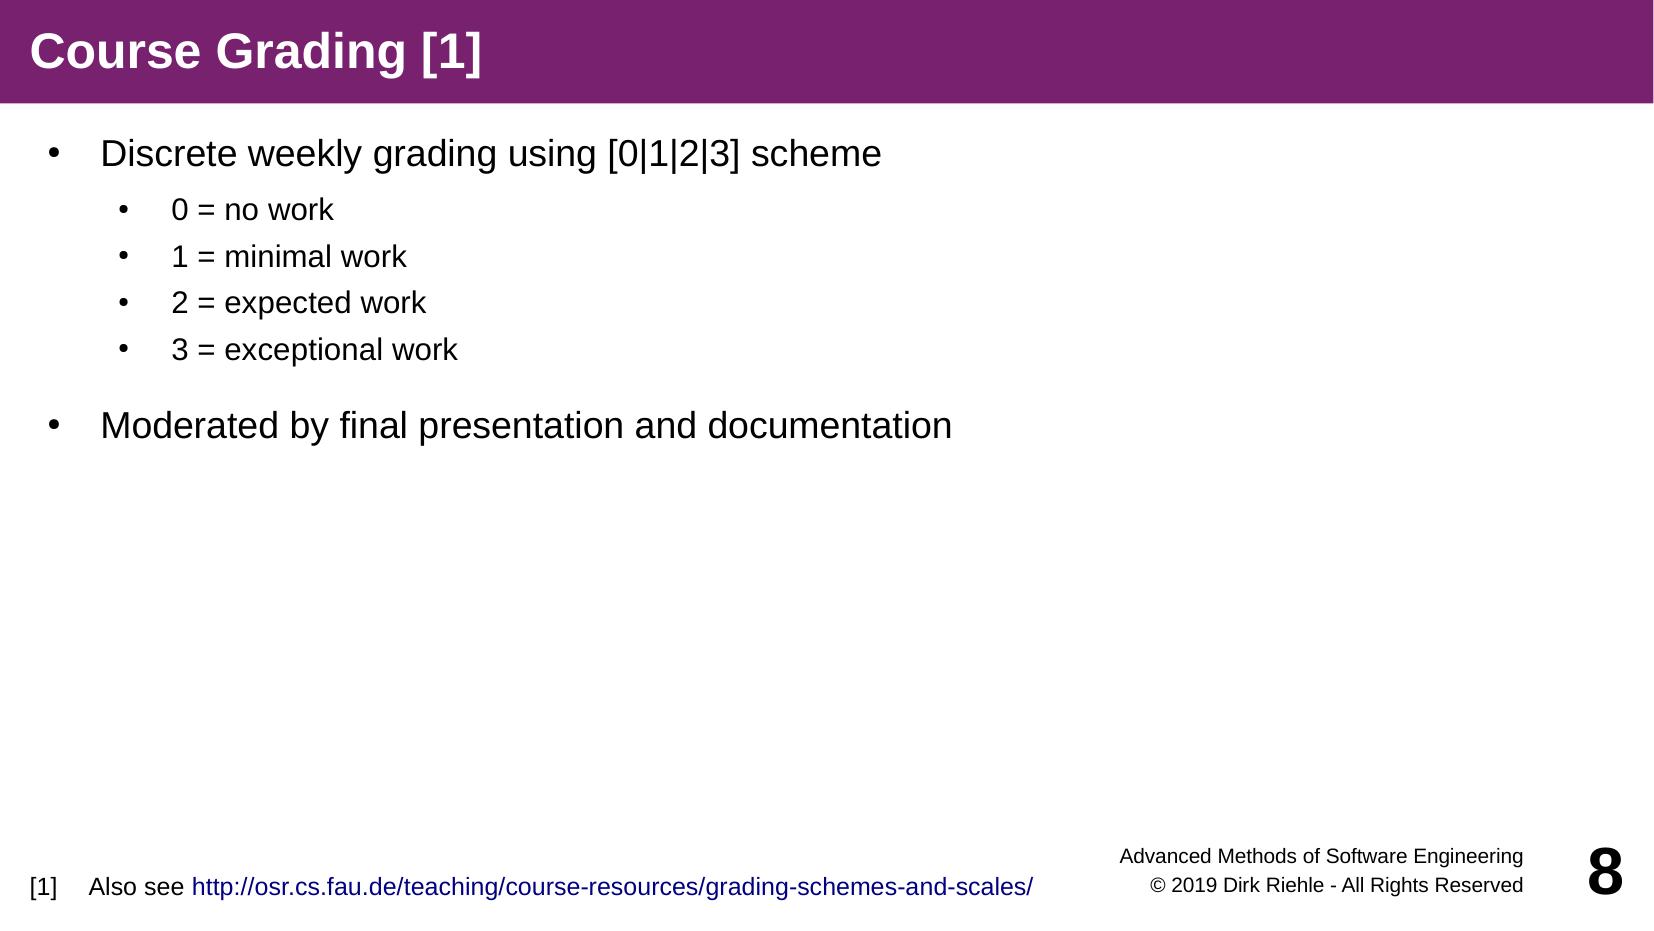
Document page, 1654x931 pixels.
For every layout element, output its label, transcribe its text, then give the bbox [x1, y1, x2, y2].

title Course Grading [1] [0, 0, 1654, 104]
text_box [1] Also see http://osr.cs.fau.de/teaching/course-resources/grading-schemes-and-scales/ [0, 752, 1536, 931]
list Discrete weekly grading using [0|1|2|3] scheme 0 = no work 1 = minimal work 2 = expected work 3 = exceptional work Moderated by final presentation and documentation [29, 132, 1625, 813]
